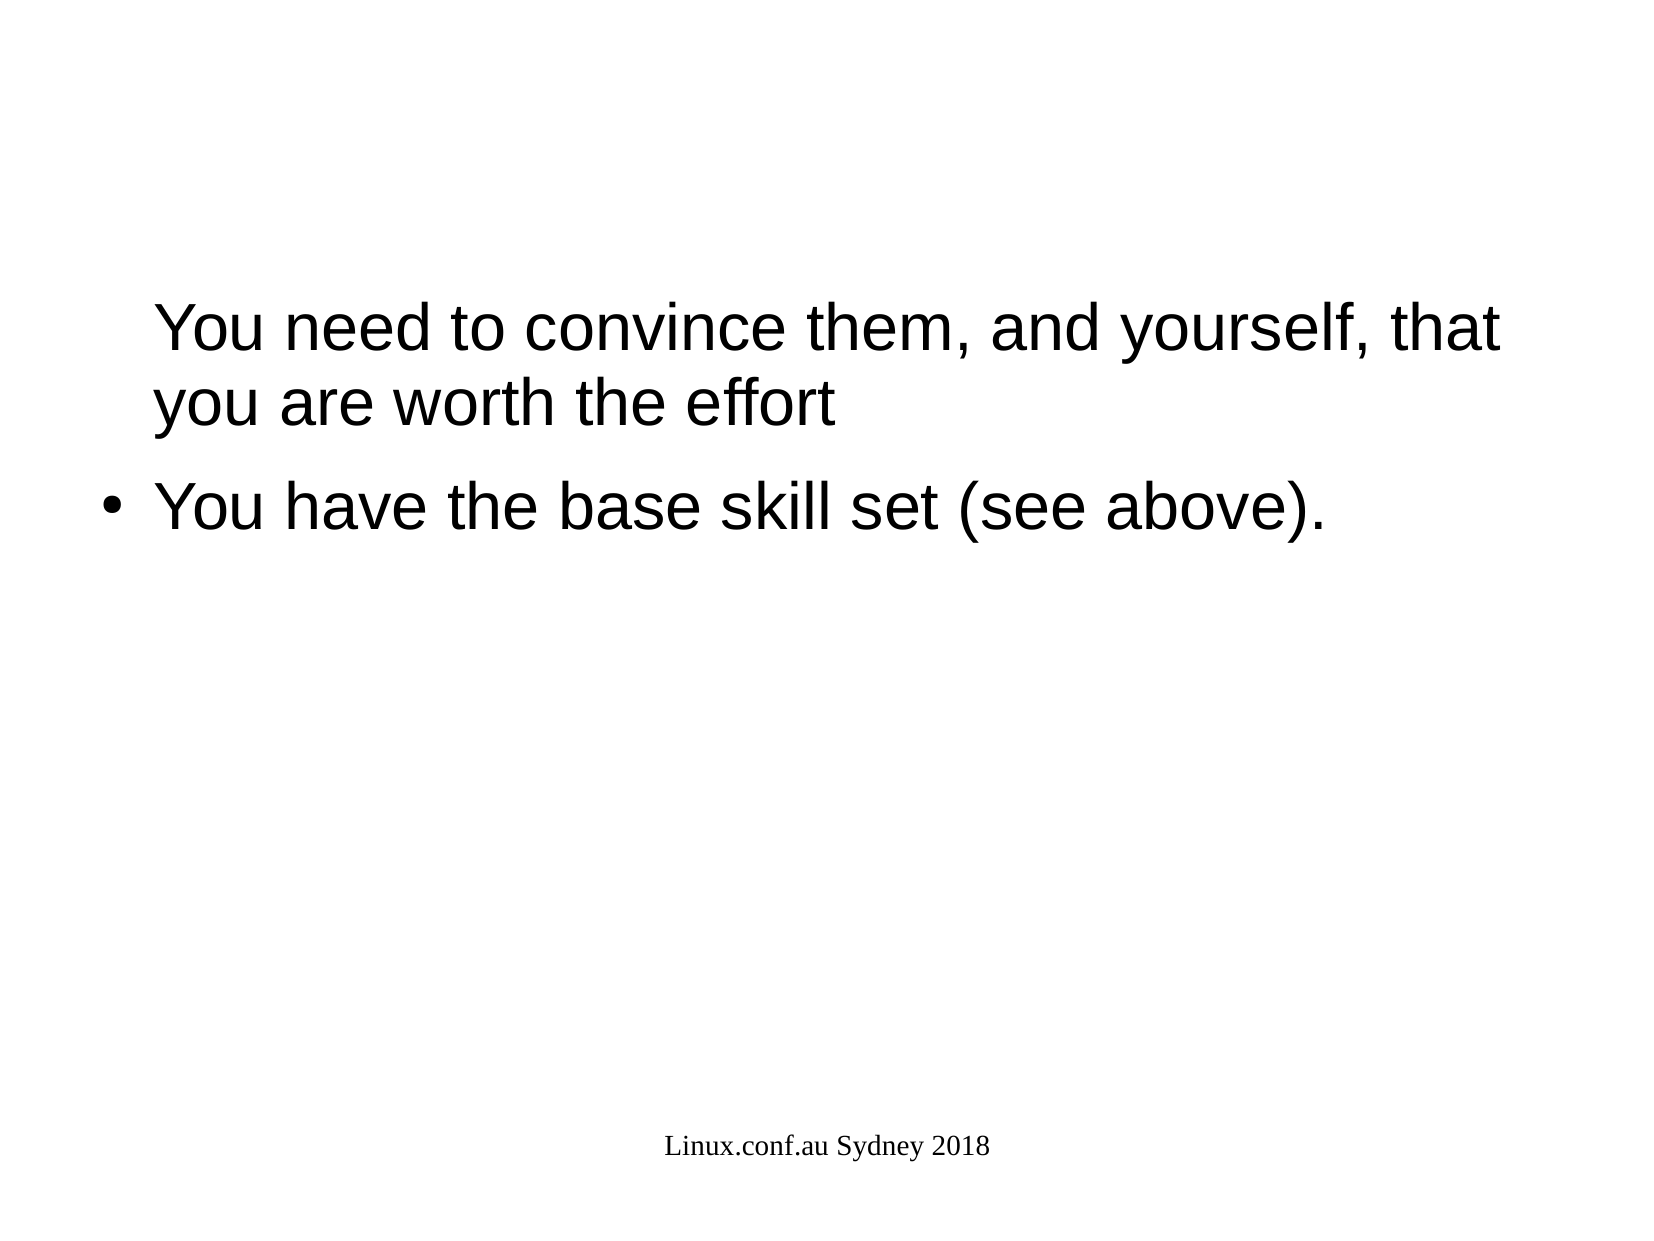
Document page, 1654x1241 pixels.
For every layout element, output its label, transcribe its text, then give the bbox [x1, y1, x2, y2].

list You need to convince them, and yourself, that you are worth the effort You have the base skill set (see above). [82, 290, 1571, 1010]
